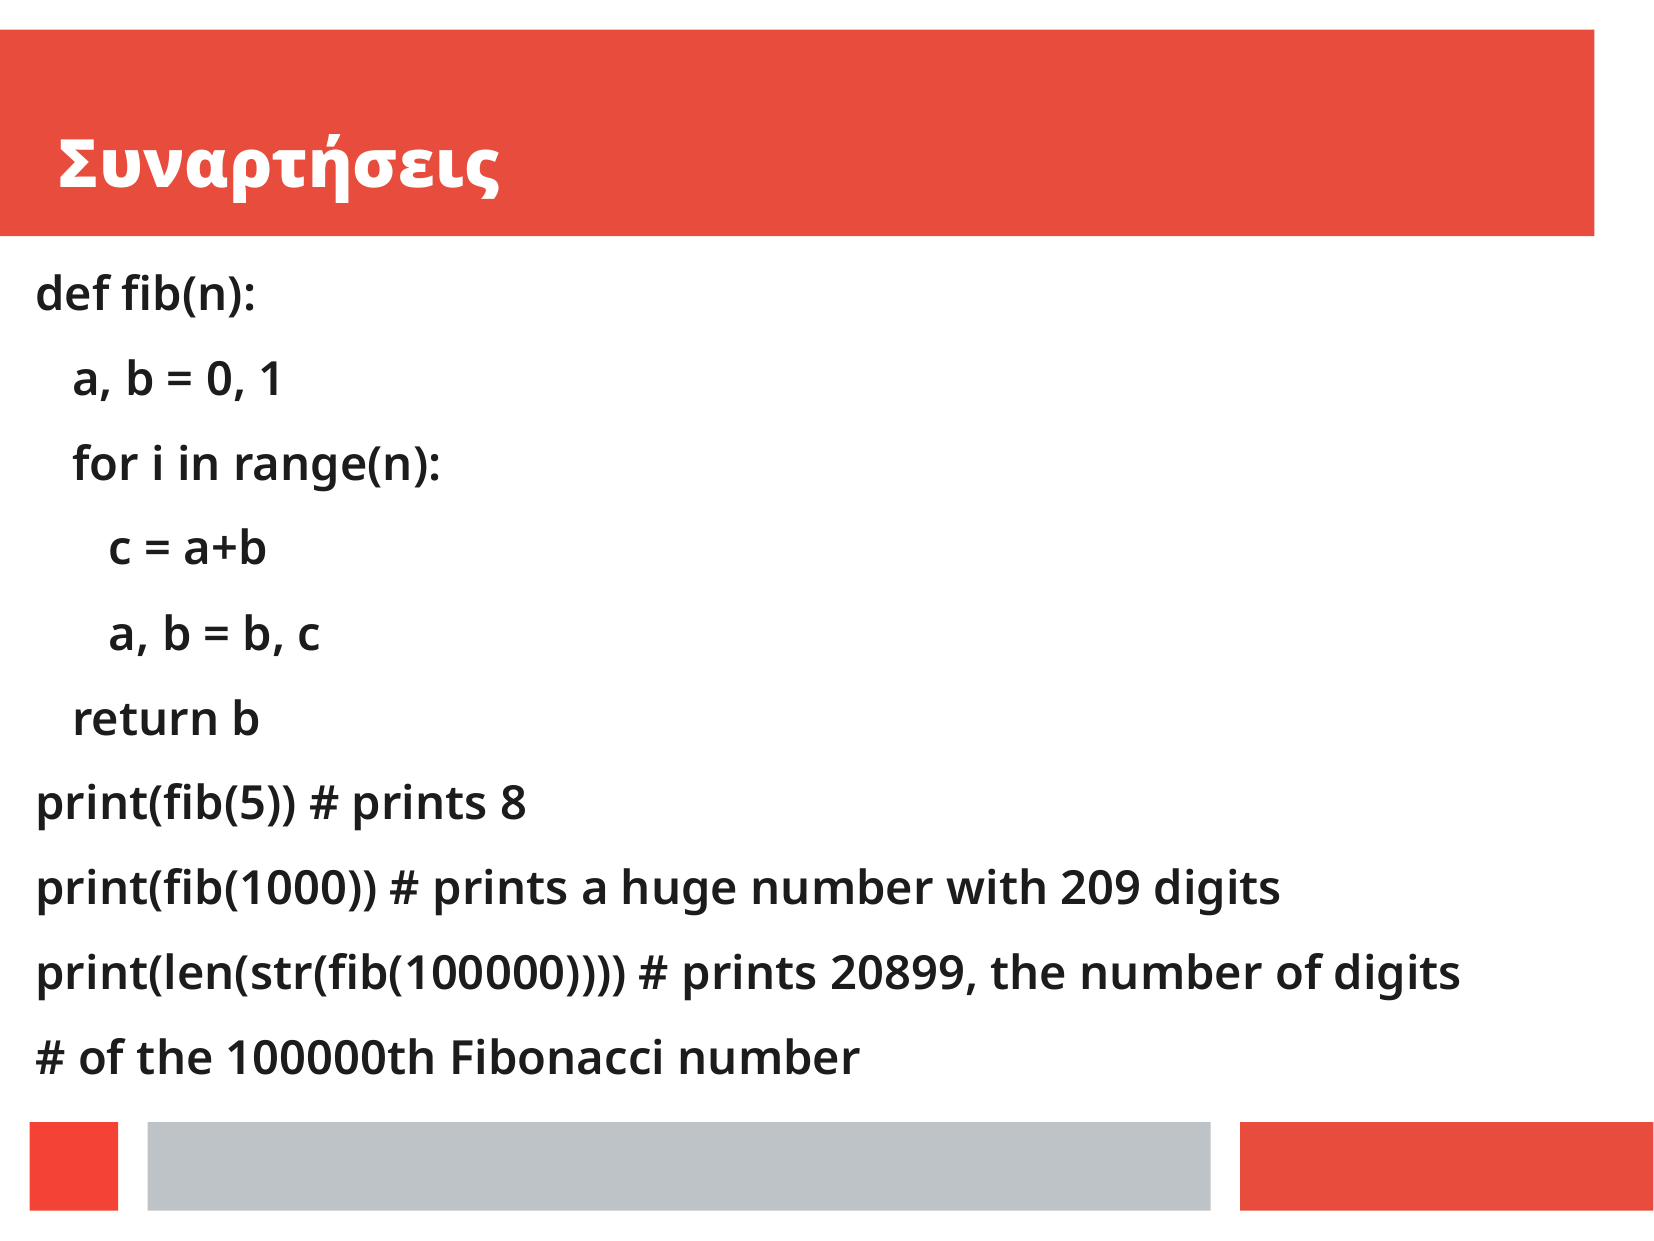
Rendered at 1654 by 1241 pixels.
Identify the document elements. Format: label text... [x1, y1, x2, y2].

list def fib(n): a, b = 0, 1 for i in range(n): c = a+b a, b = b, c return b print(fib(5)) # prints 8 print(fib(1000)) # prints a huge number with 209 digits print(len(str(fib(100000)))) # prints 20899, the number of digits # of the 100000th Fibonacci number [35, 259, 1630, 1093]
title Συναρτήσεις [59, 59, 1595, 207]
